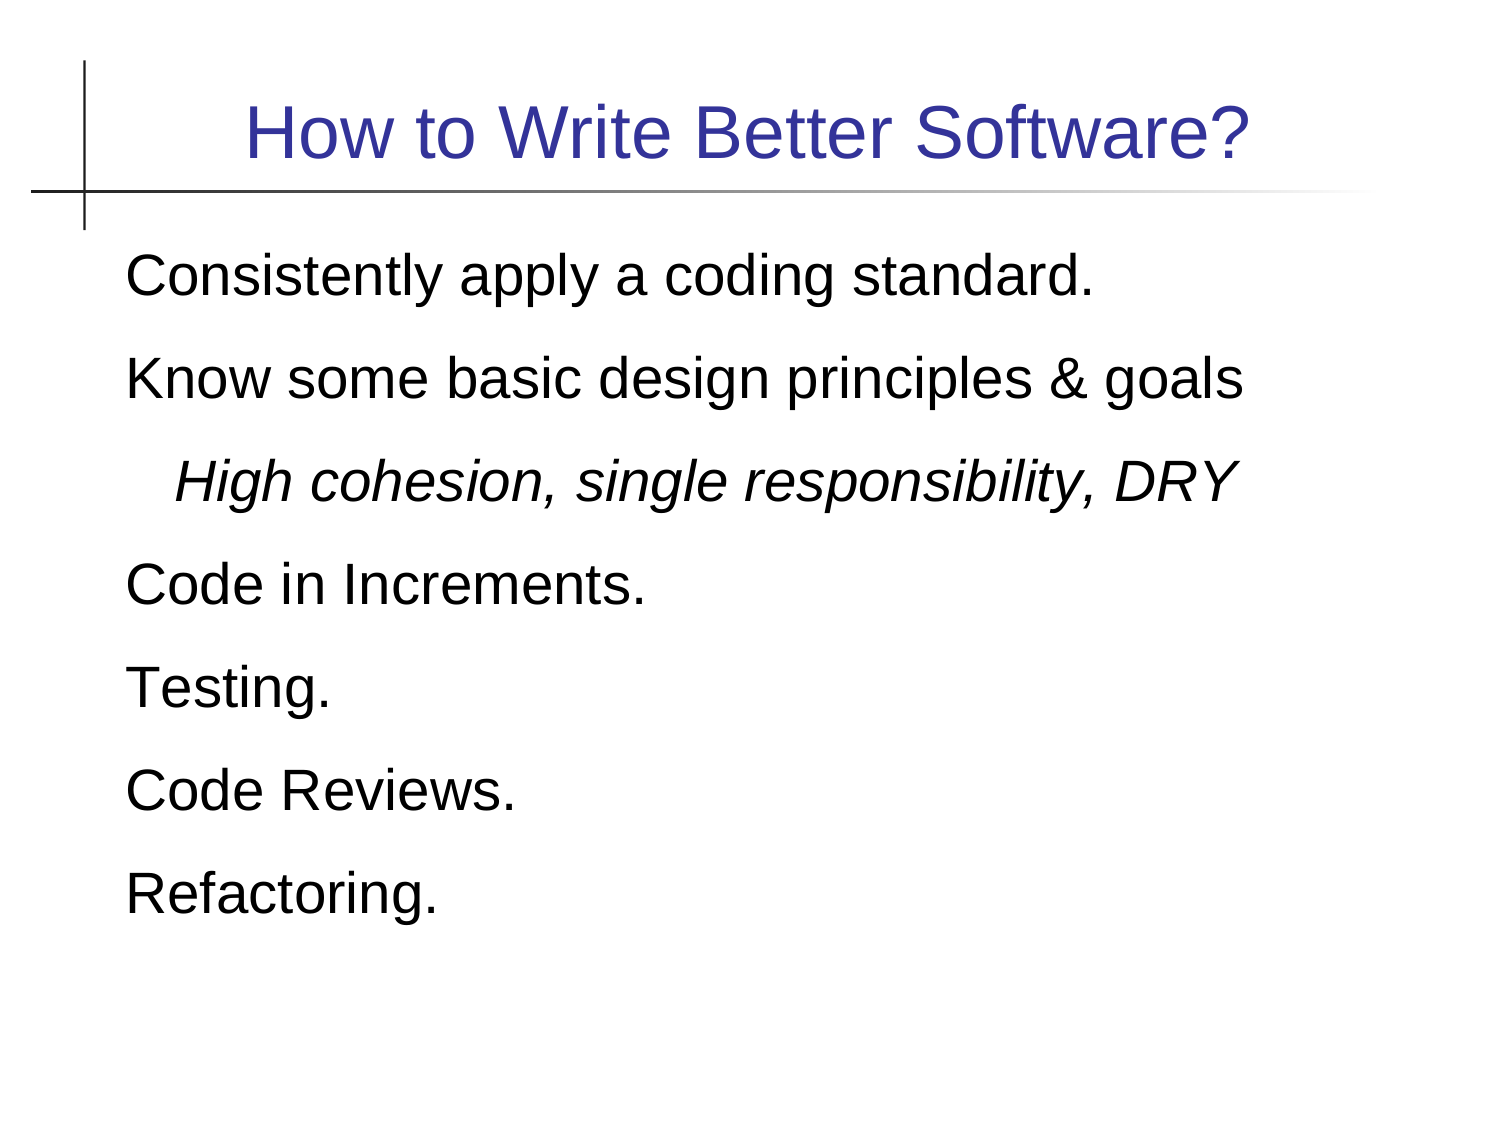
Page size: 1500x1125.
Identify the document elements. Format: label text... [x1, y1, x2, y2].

list Consistently apply a coding standard. Know some basic design principles & goals High cohesion, single responsibility, DRY Code in Increments. Testing. Code Reviews. Refactoring. [110, 229, 1408, 960]
title How to Write Better Software? [100, 0, 1397, 182]
